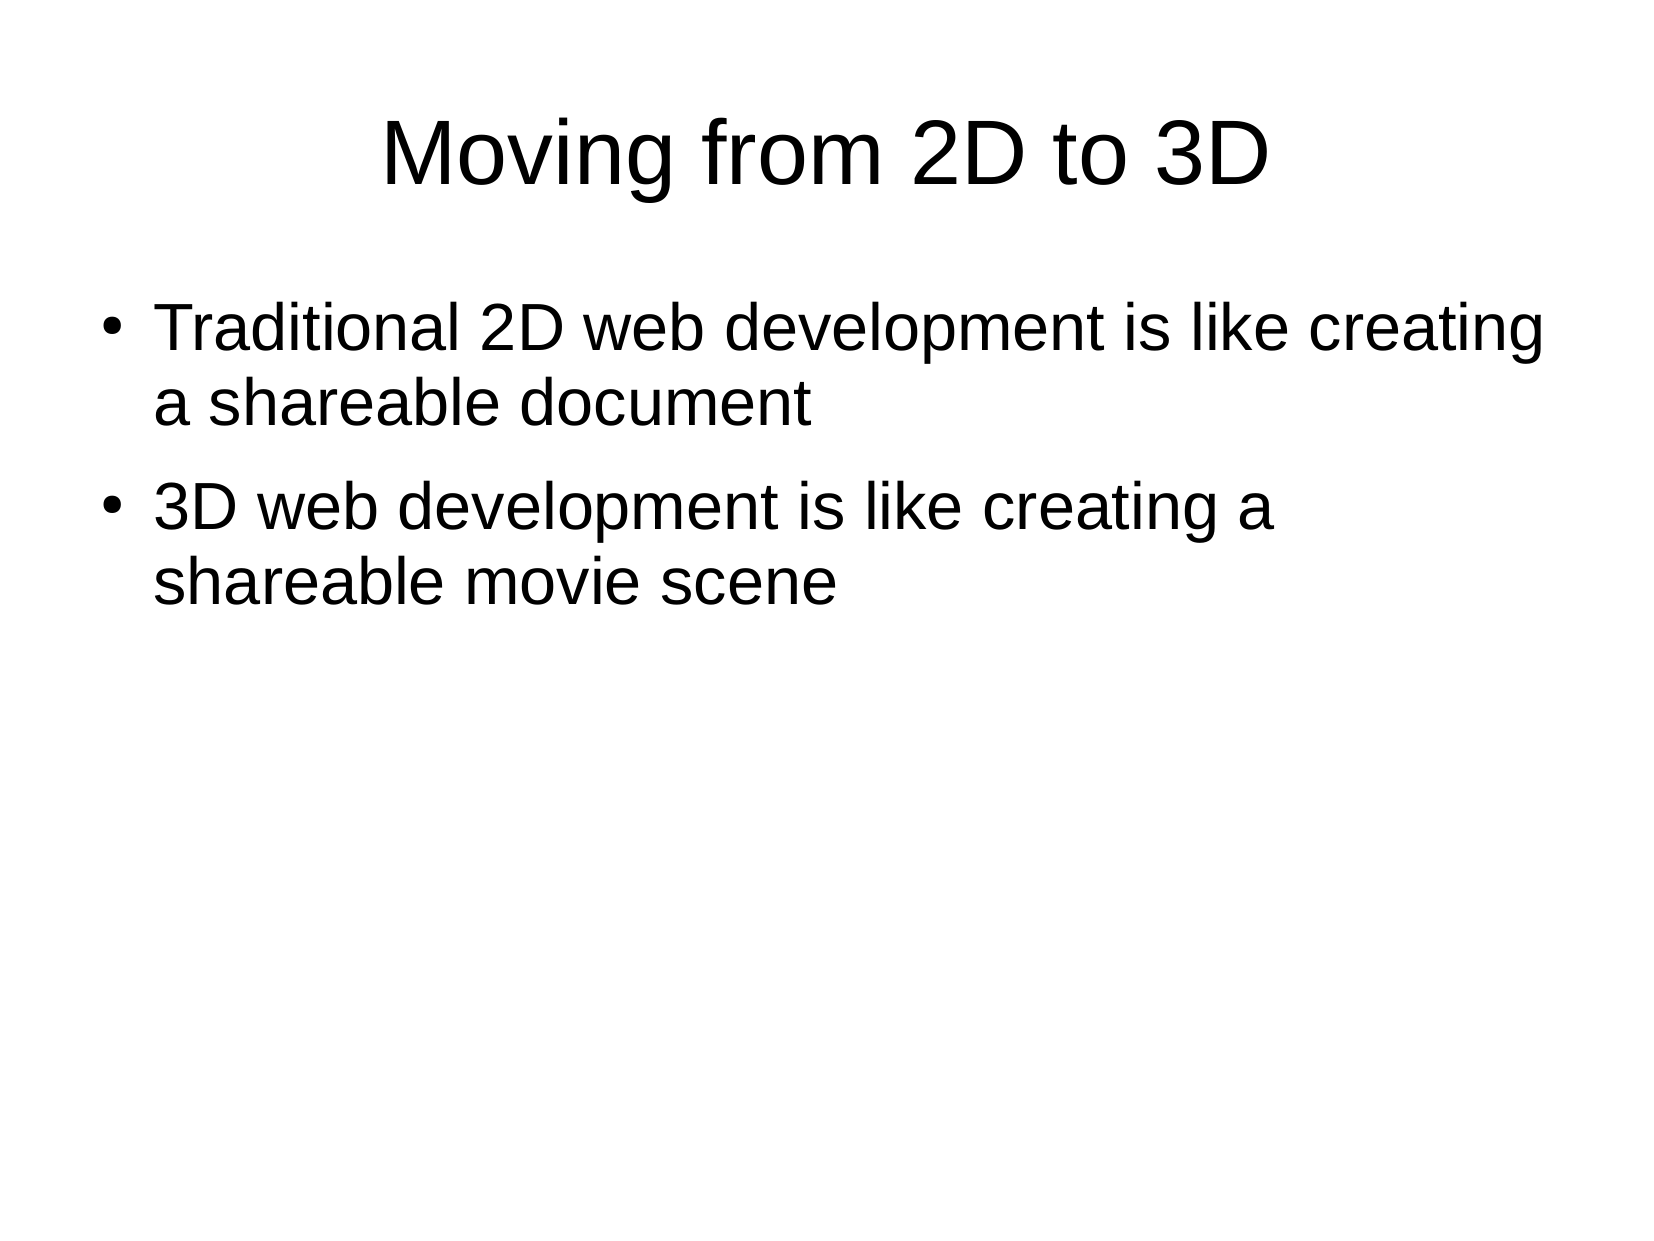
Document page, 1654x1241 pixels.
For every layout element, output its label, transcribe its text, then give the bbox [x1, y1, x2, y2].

title Moving from 2D to 3D [82, 49, 1571, 257]
list Traditional 2D web development is like creating a shareable document 3D web development is like creating a shareable movie scene [82, 290, 1571, 1010]
